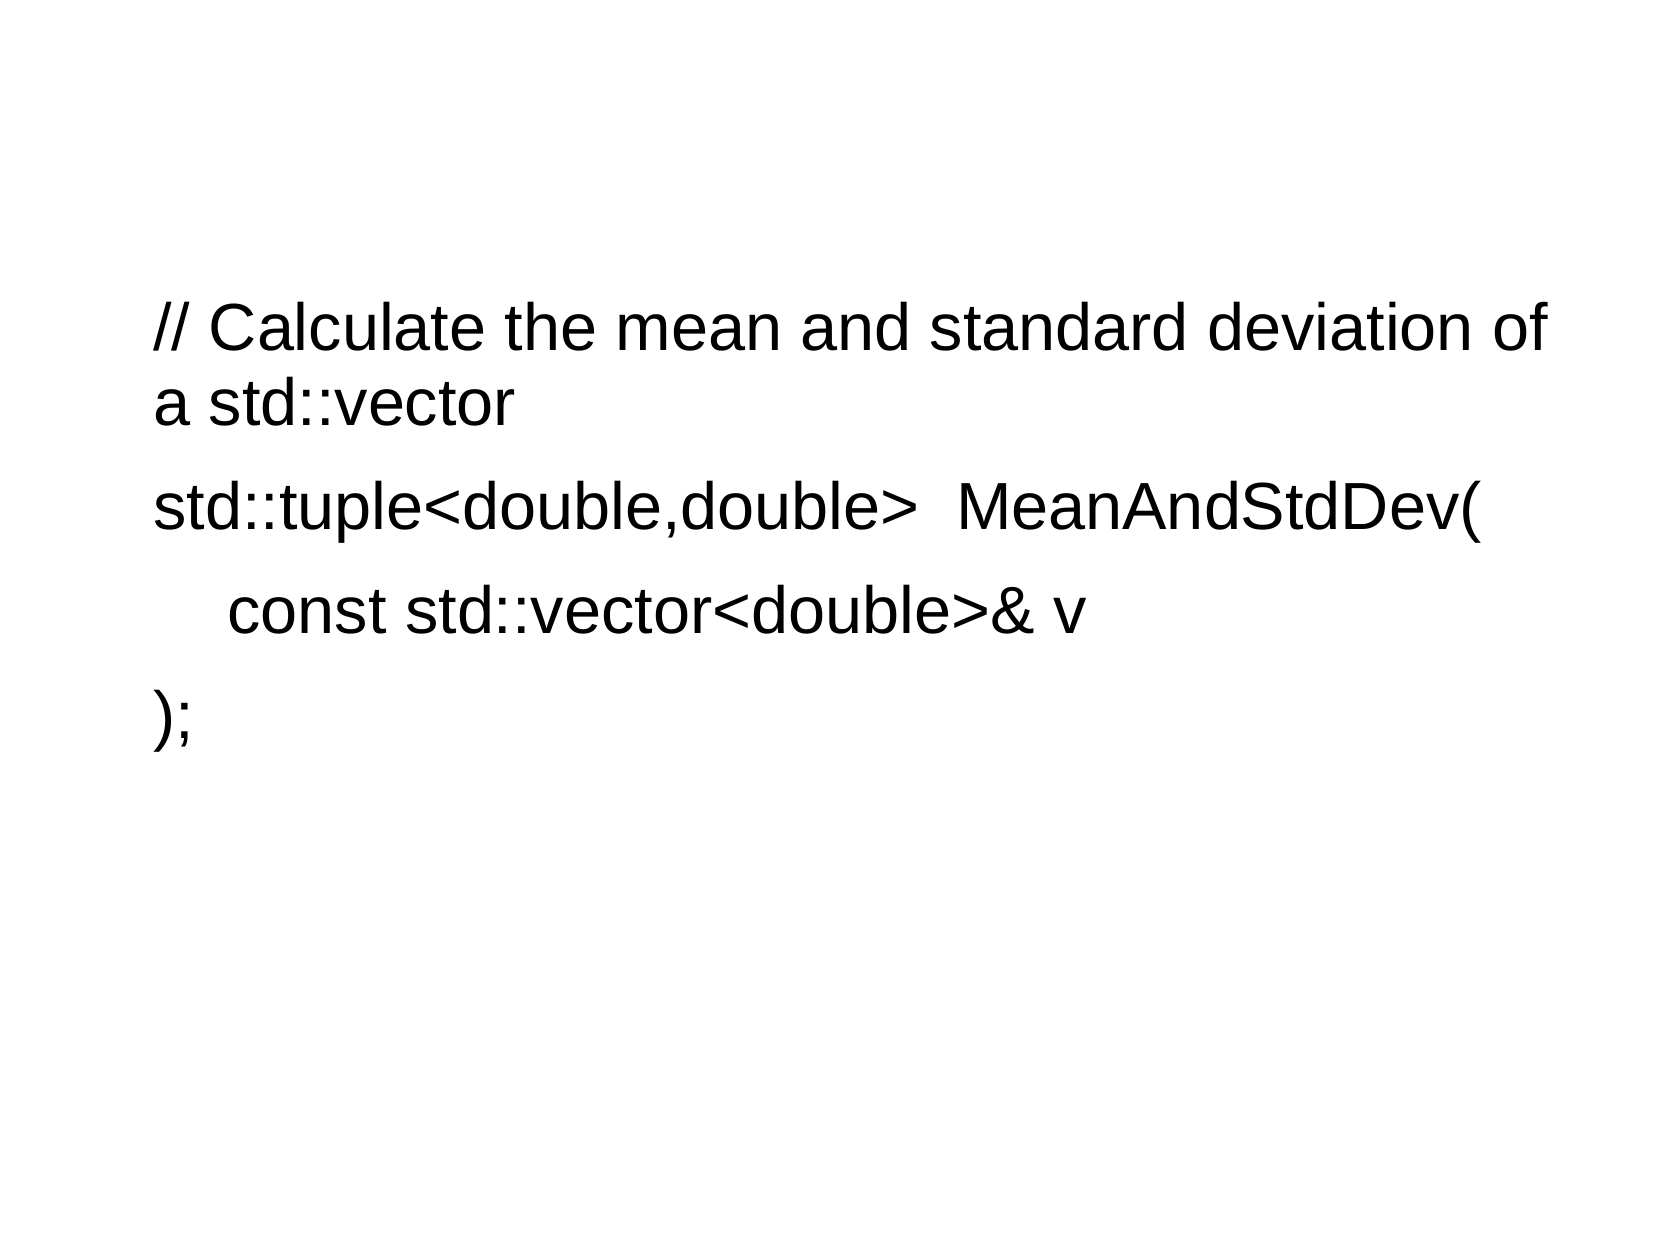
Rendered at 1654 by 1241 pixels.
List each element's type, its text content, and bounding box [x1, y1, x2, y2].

list // Calculate the mean and standard deviation of a std::vector std::tuple<double,double> MeanAndStdDev( const std::vector<double>& v ); [82, 290, 1571, 1010]
